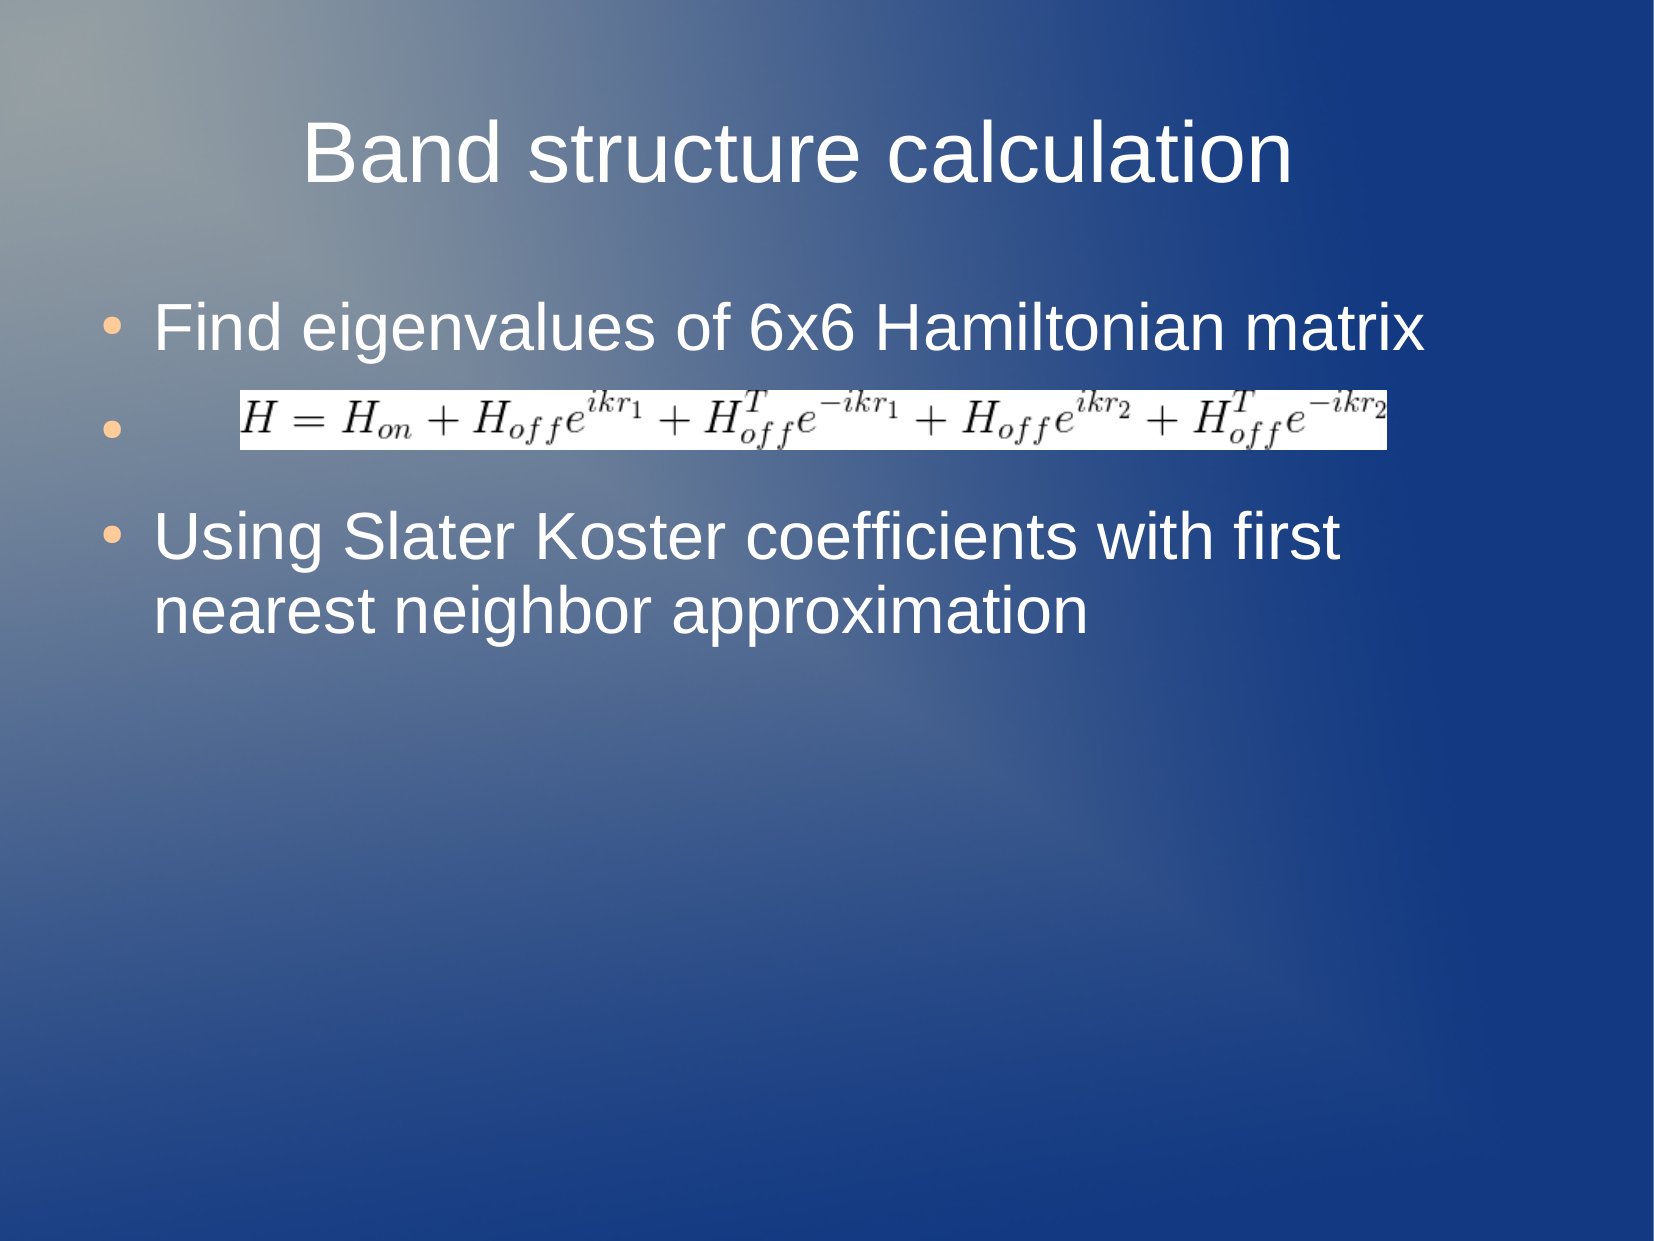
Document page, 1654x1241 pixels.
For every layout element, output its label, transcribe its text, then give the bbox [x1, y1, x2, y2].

title Band structure calculation [82, 49, 1571, 257]
picture [0, 0, 1654, 1241]
list Find eigenvalues of 6x6 Hamiltonian matrix Using Slater Koster coefficients with first nearest neighbor approximation [82, 290, 1571, 1109]
